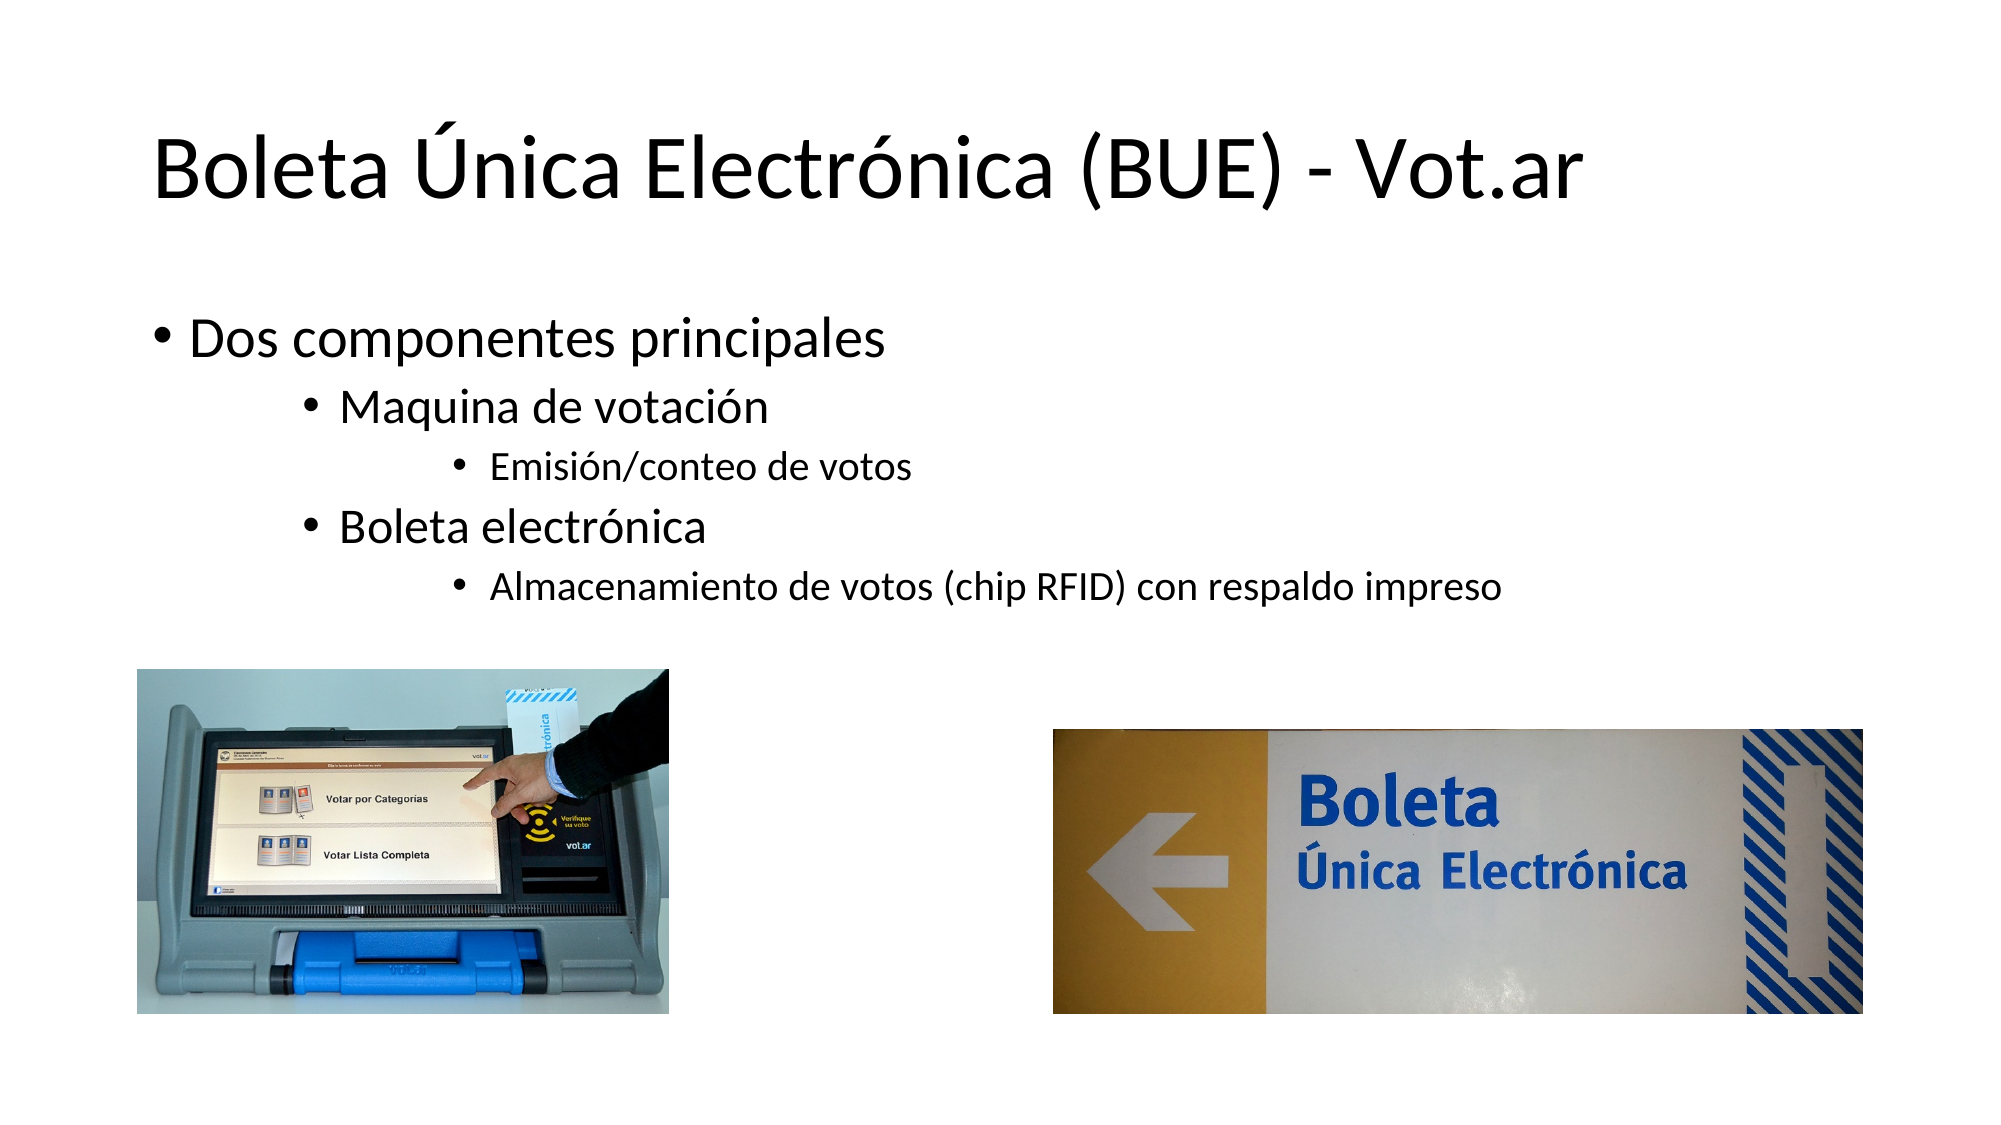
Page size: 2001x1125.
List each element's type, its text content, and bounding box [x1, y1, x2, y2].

list Dos componentes principales Maquina de votación Emisión/conteo de votos Boleta electrónica Almacenamiento de votos (chip RFID) con respaldo impreso [137, 299, 1863, 1014]
title Boleta Única Electrónica (BUE) - Vot.ar [137, 59, 1863, 278]
picture [137, 670, 669, 1014]
picture [1053, 729, 1863, 1014]
